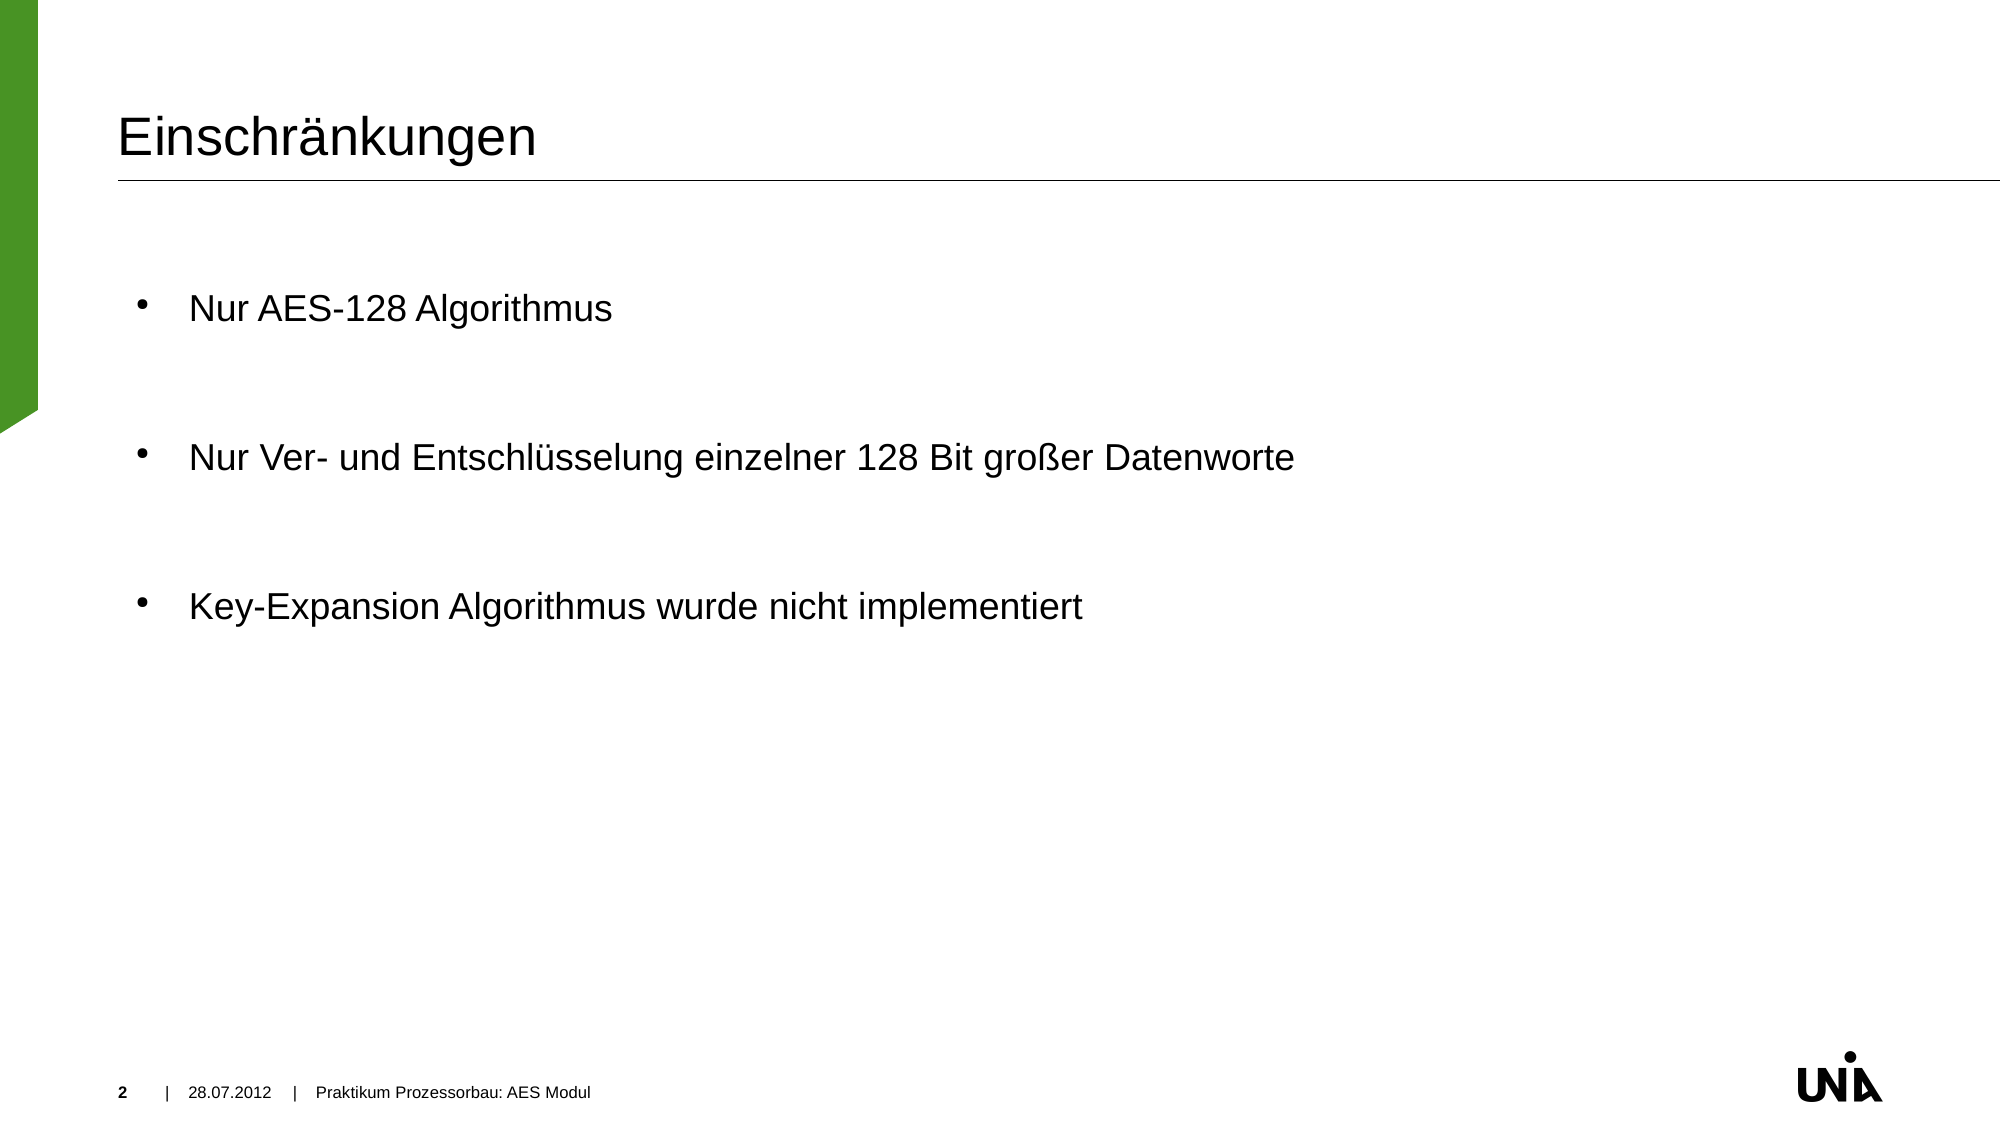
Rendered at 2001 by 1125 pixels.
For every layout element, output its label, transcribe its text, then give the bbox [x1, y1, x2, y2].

list Nur AES-128 Algorithmus Nur Ver- und Entschlüsselung einzelner 128 Bit großer Datenworte Key-Expansion Algorithmus wurde nicht implementiert [118, 283, 1883, 745]
title Einschränkungen [117, 0, 1882, 167]
slide_number <Foliennummer> [118, 1066, 171, 1102]
picture [1798, 1051, 1883, 1102]
slide_number | 28.07.2012 [171, 1066, 292, 1102]
footer | Praktikum Prozessorbau: AES Modul [292, 1066, 1490, 1102]
